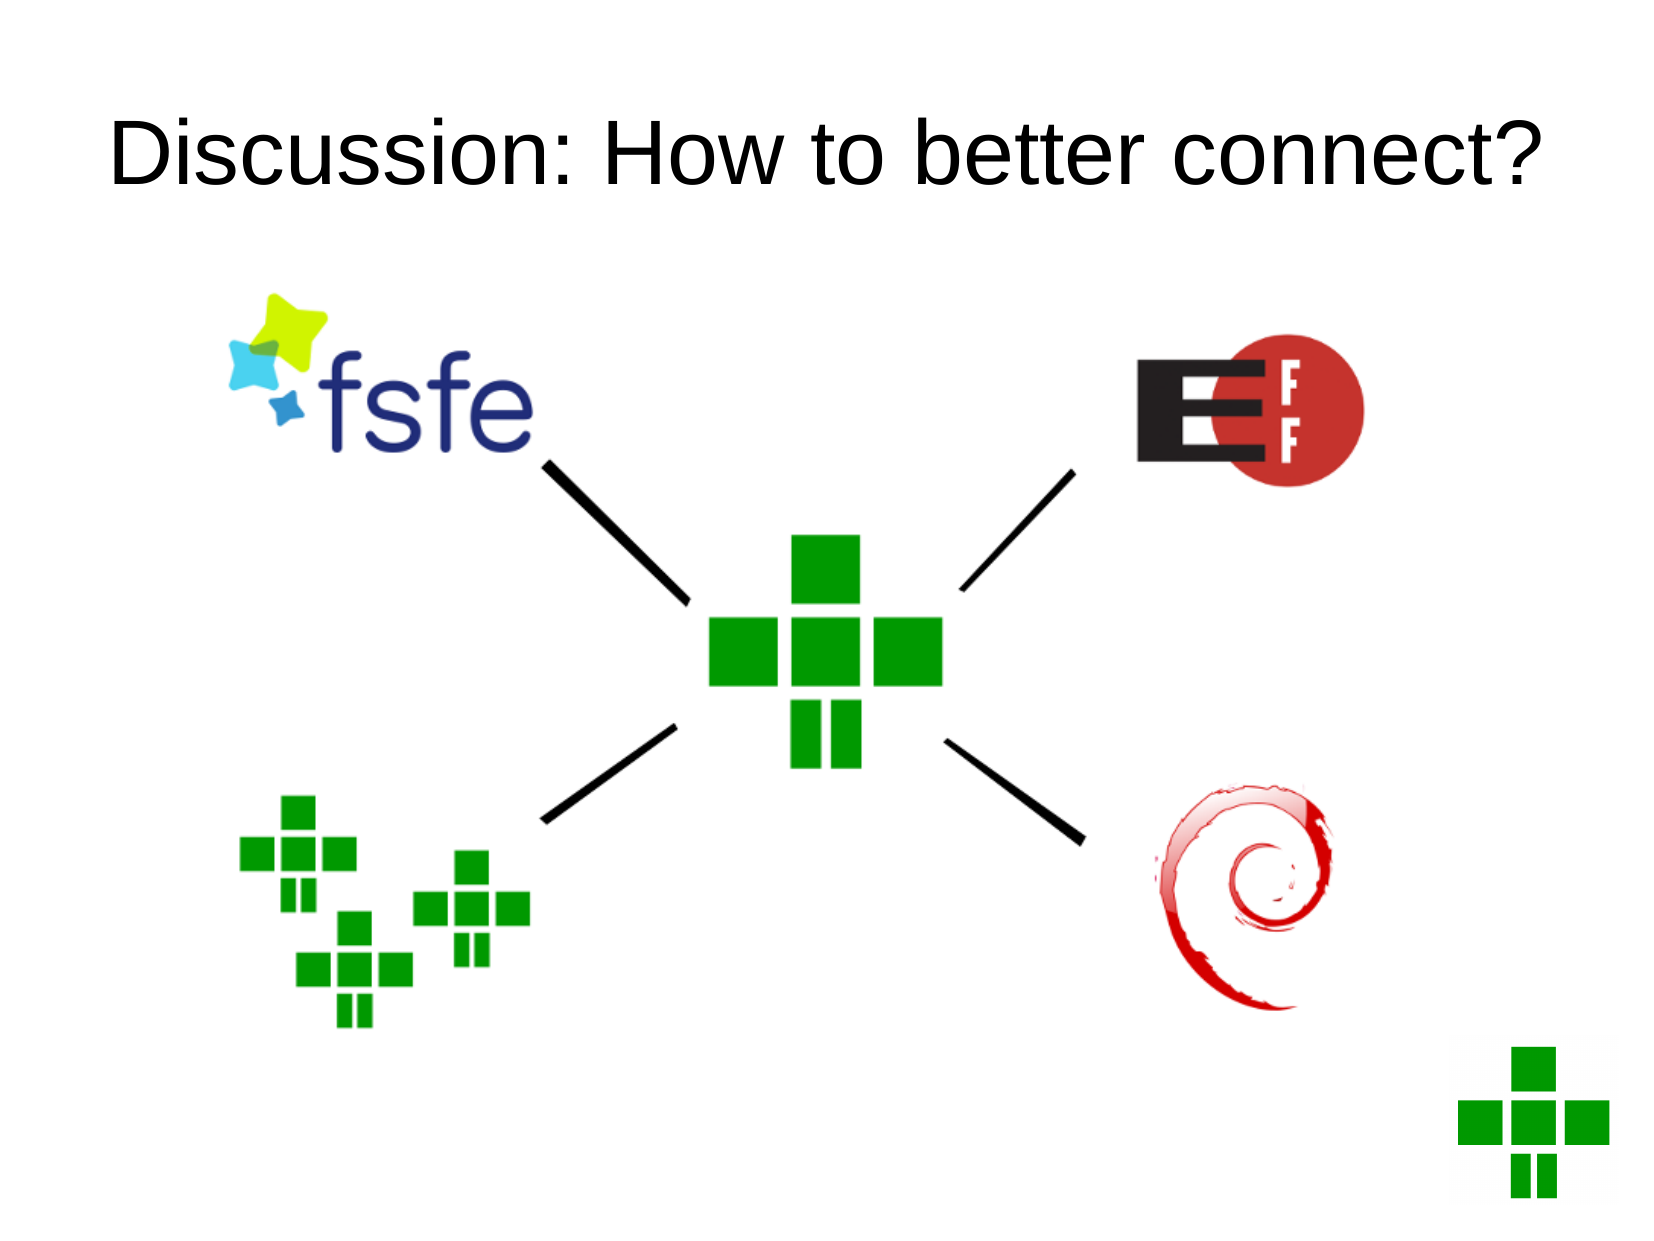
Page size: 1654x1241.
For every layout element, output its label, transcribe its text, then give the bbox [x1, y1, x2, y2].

title Discussion: How to better connect? [82, 49, 1571, 257]
picture [1449, 1035, 1619, 1205]
picture [188, 246, 1394, 1087]
